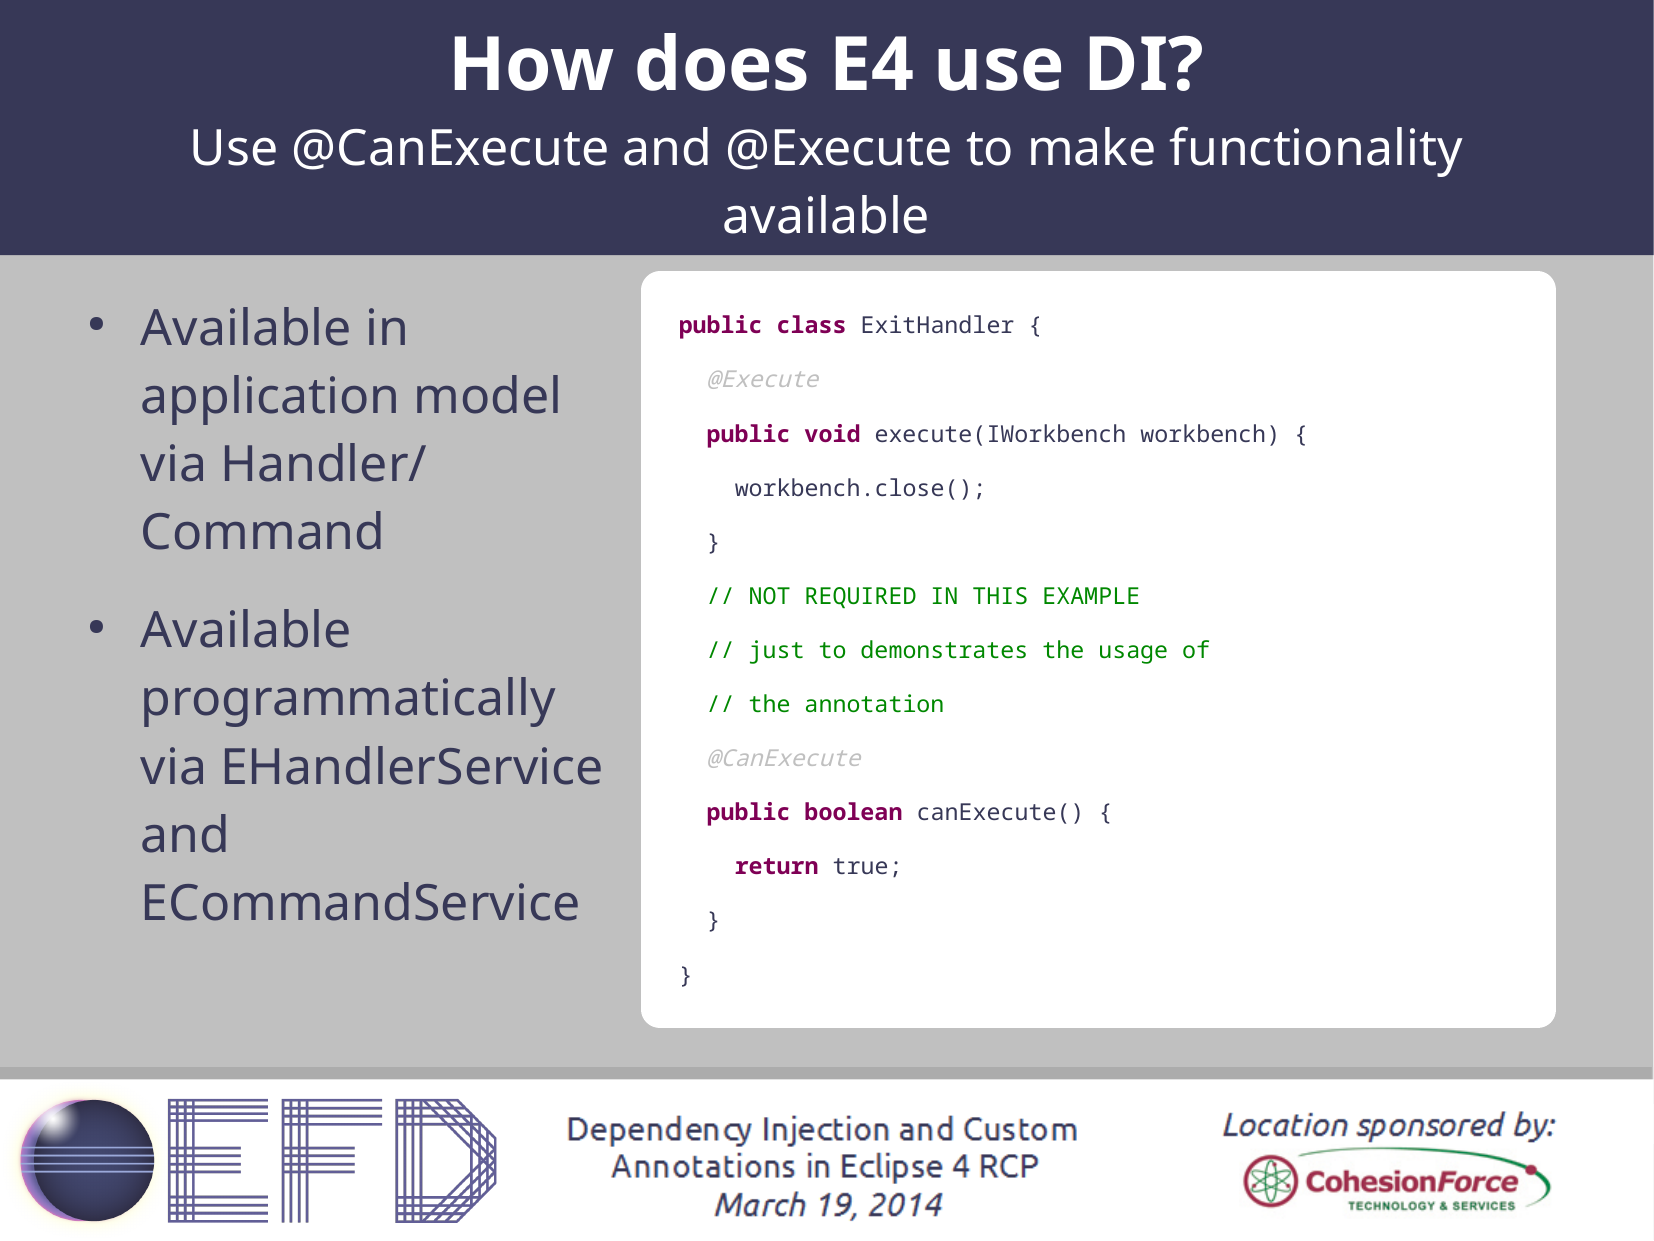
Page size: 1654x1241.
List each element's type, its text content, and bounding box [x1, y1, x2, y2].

title How does E4 use DI? Use @CanExecute and @Execute to make functionality available [82, 25, 1571, 233]
list Available in application model via Handler/ Command Available programmatically via EHandlerService and ECommandService [70, 291, 616, 1111]
list public class ExitHandler { @Execute public void execute(IWorkbench workbench) { workbench.close(); } // NOT REQUIRED IN THIS EXAMPLE // just to demonstrates the usage of // the annotation @CanExecute public boolean canExecute() { return true; } } [660, 290, 1538, 1010]
picture [549, 1082, 1105, 1241]
picture [0, 1079, 497, 1241]
picture [1110, 1104, 1654, 1241]
